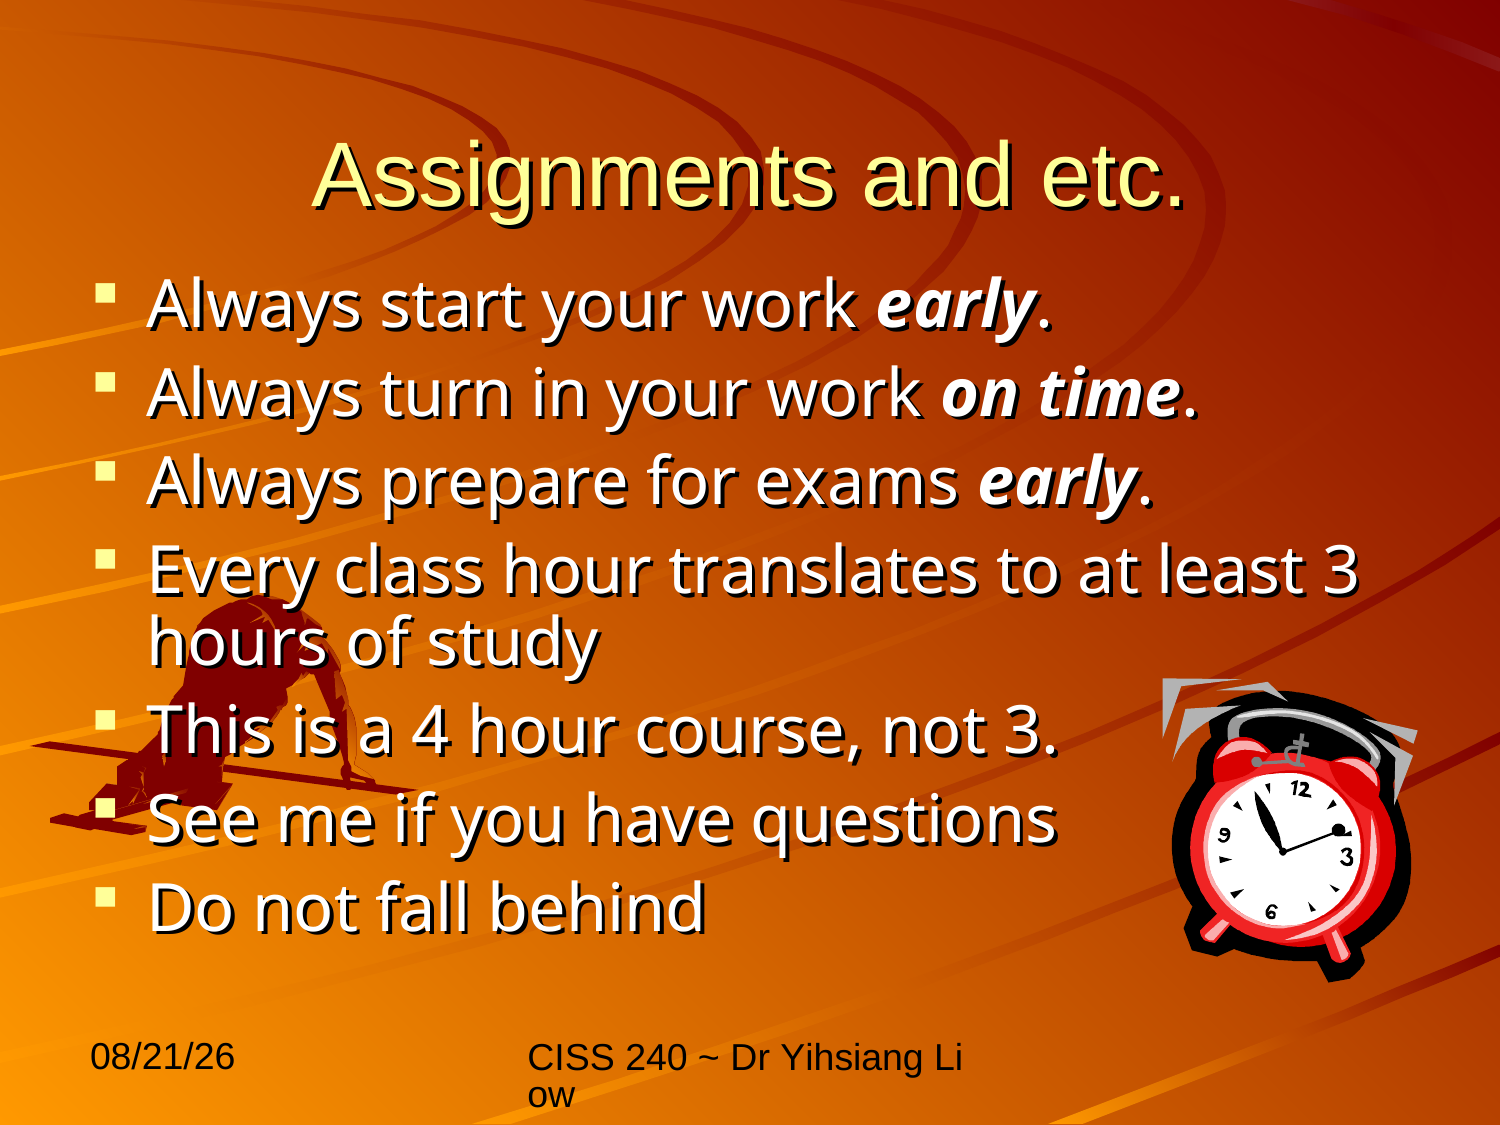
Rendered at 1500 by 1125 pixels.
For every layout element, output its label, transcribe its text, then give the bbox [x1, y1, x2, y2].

title Assignments and etc. [75, 25, 1426, 233]
picture [1162, 675, 1430, 995]
list Always start your work early. Always turn in your work on time. Always prepare for exams early. Every class hour translates to at least 3 hours of study This is a 4 hour course, not 3. See me if you have questions Do not fall behind [75, 262, 1426, 1006]
